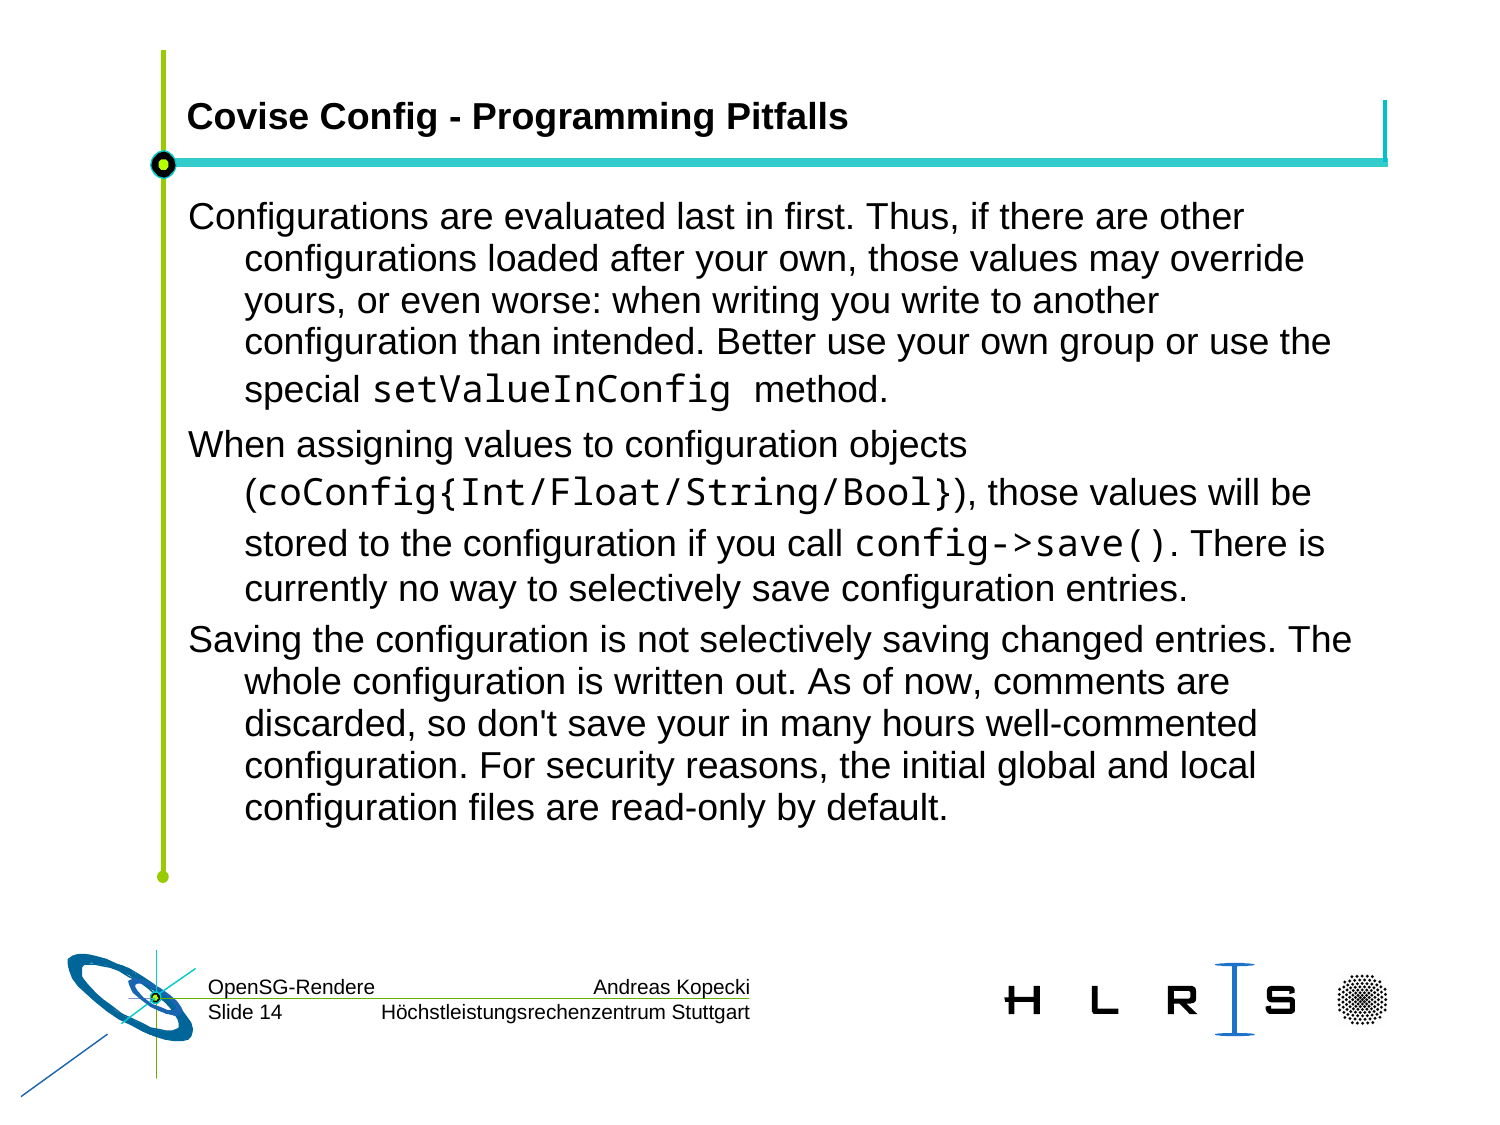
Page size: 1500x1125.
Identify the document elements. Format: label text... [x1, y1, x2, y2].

title Covise Config - Programming Pitfalls [171, 86, 1386, 146]
list Configurations are evaluated last in first. Thus, if there are other configurations loaded after your own, those values may override yours, or even worse: when writing you write to another configuration than intended. Better use your own group or use the special setValueInConfig method. When assigning values to configuration objects (coConfig{Int/Float/String/Bool}), those values will be stored to the configuration if you call config->save(). There is currently no way to selectively save configuration entries. Saving the configuration is not selectively saving changed entries. The whole configuration is written out. As of now, comments are discarded, so don't save your in many hours well-commented configuration. For security reasons, the initial global and local configuration files are read-only by default. [173, 187, 1388, 938]
